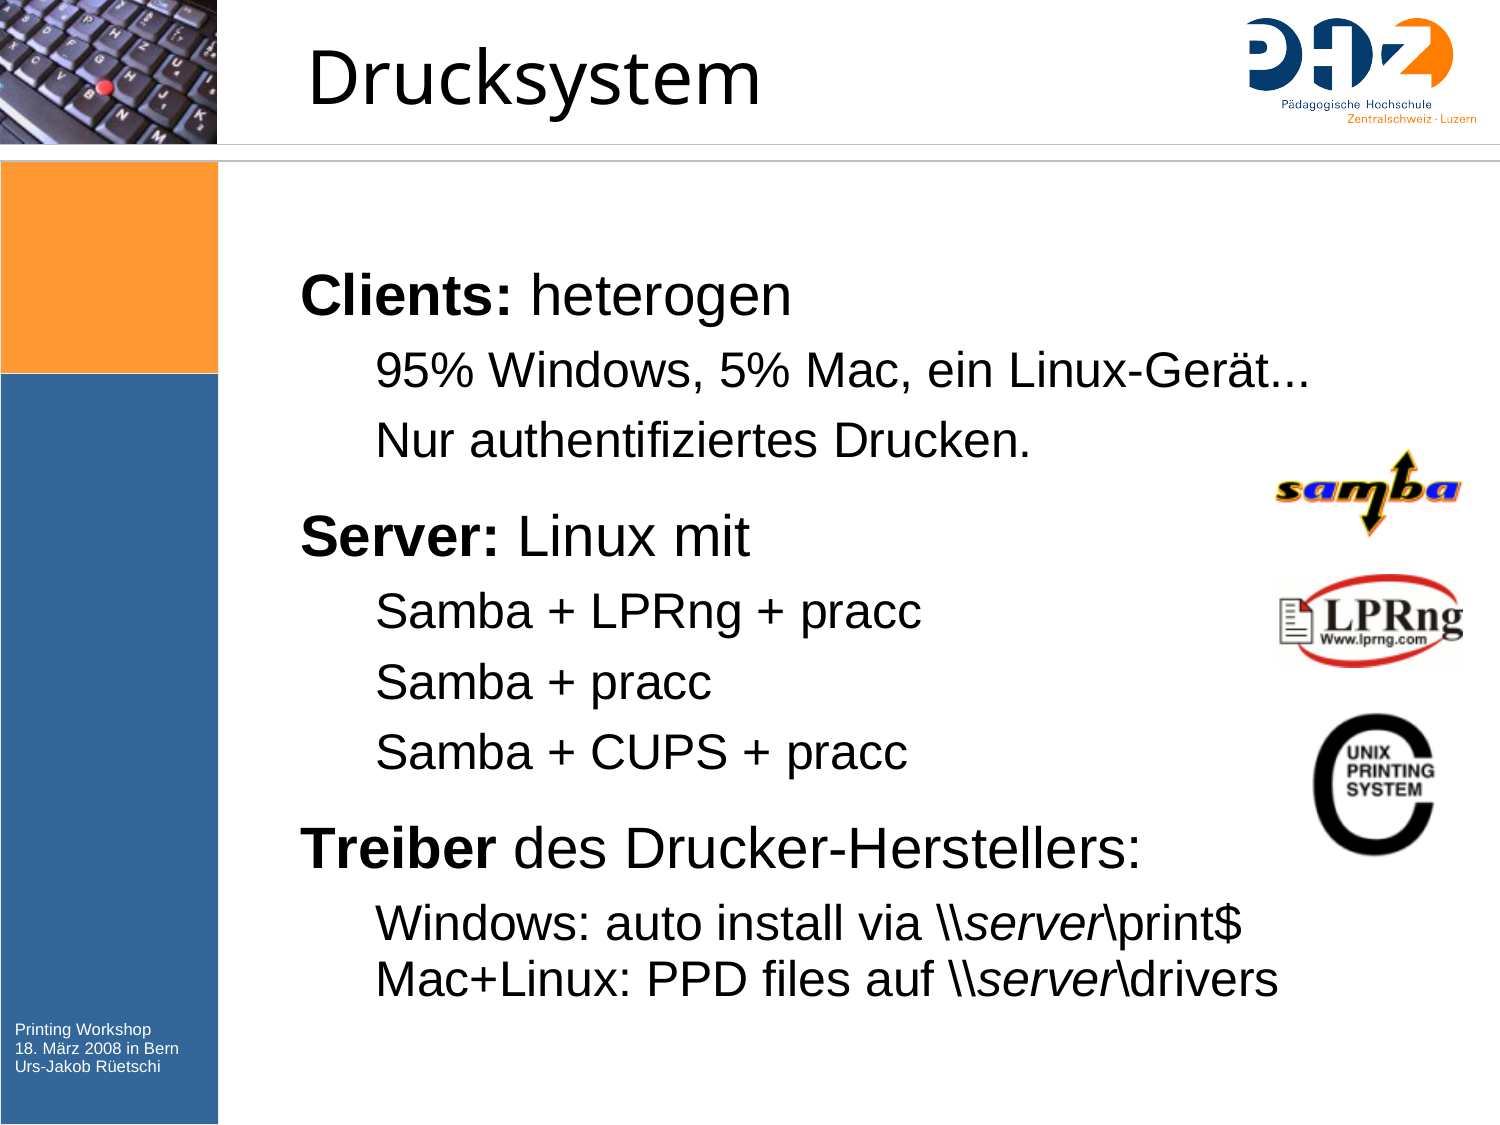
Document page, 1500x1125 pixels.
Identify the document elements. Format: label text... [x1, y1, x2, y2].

picture [1275, 449, 1463, 539]
list Clients: heterogen 95% Windows, 5% Mac, ein Linux-Gerät... Nur authentifiziertes Drucken. Server: Linux mit Samba + LPRng + pracc Samba + pracc Samba + CUPS + pracc Treiber des Drucker-Herstellers: Windows: auto install via \\server\print$ Mac+Linux: PPD files auf \\server\drivers [300, 262, 1426, 1051]
picture [0, 0, 217, 144]
picture [1426, 18, 1476, 123]
title Drucksystem [300, 0, 1426, 150]
picture [1275, 574, 1463, 669]
picture [1311, 712, 1437, 858]
